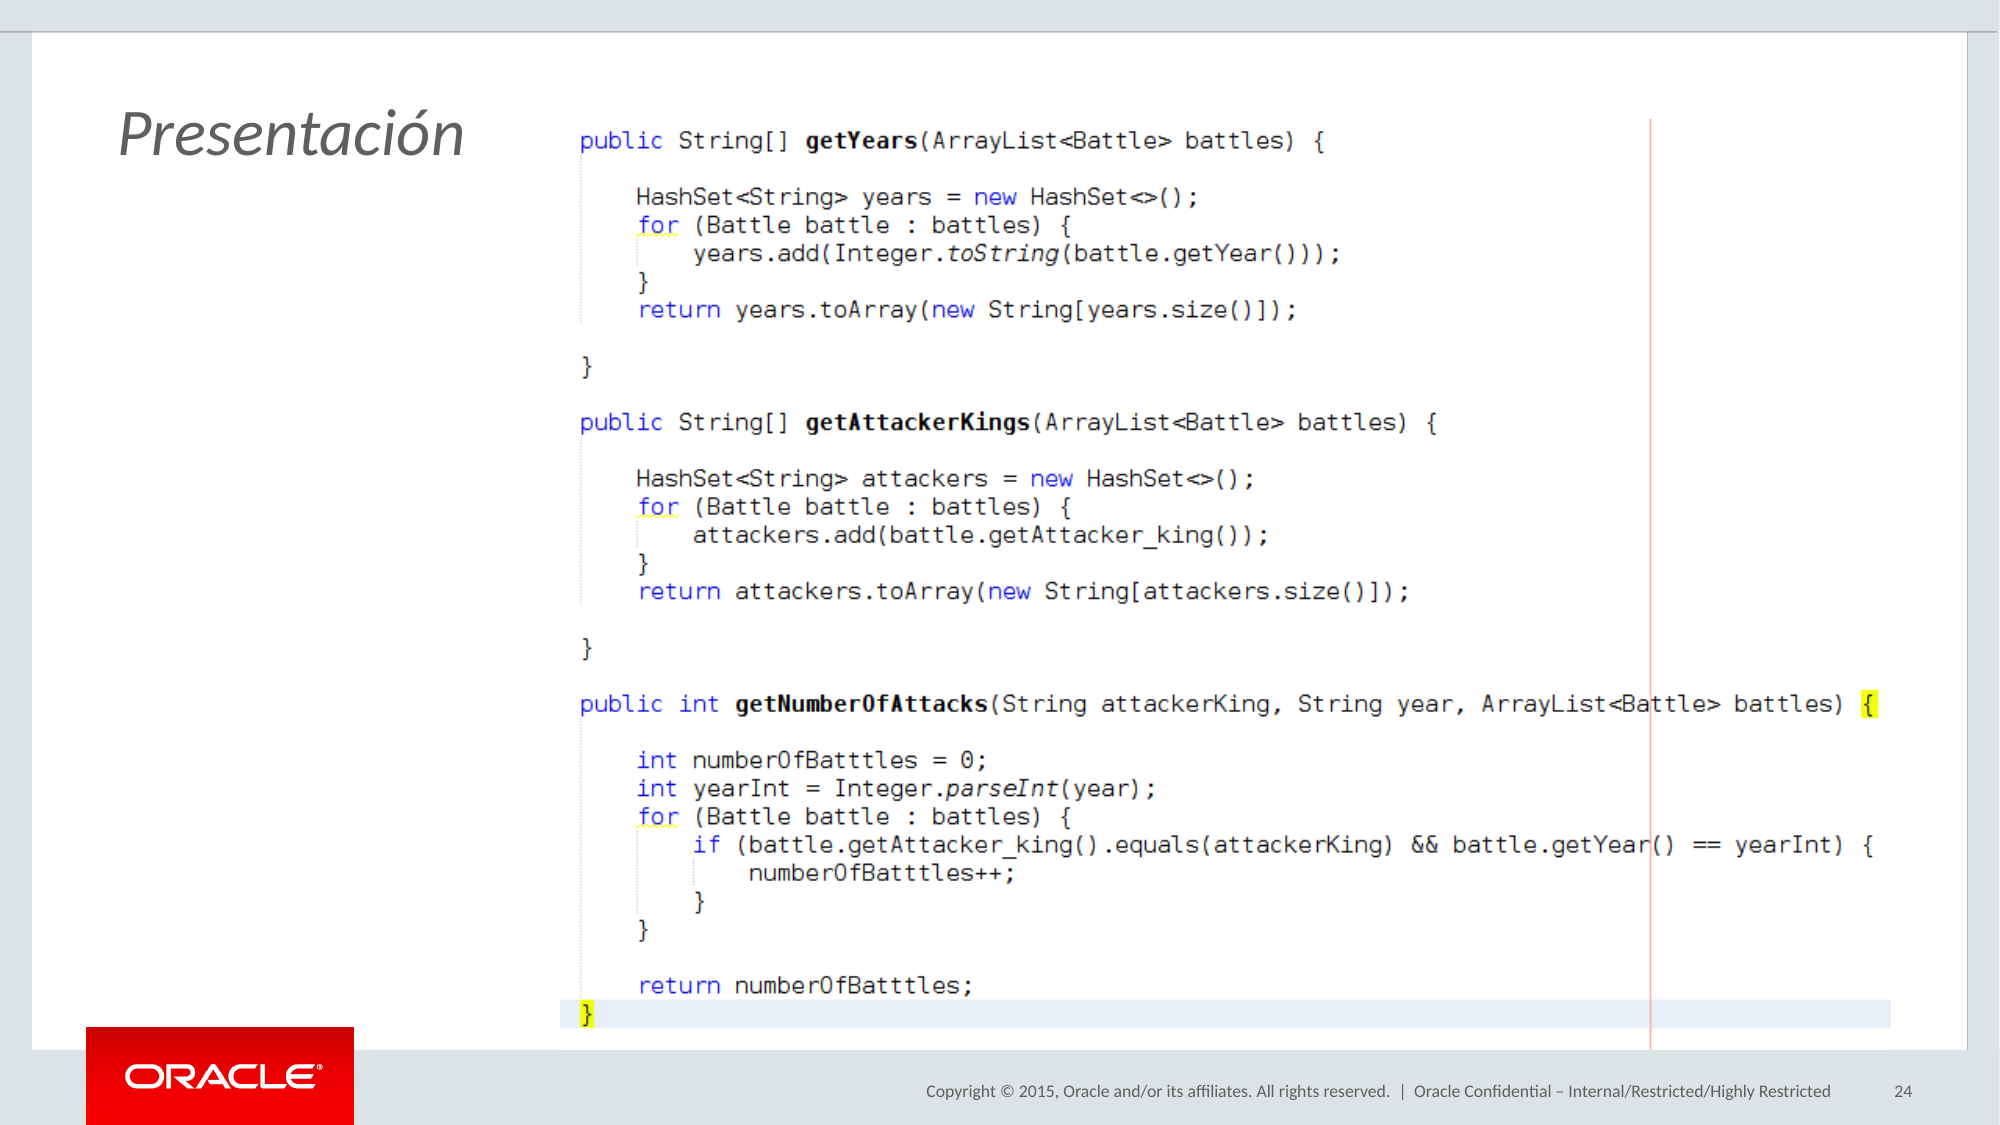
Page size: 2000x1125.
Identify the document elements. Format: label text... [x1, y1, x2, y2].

title Presentación [117, 104, 1861, 172]
slide_number <number> [1849, 1075, 1913, 1106]
picture [560, 119, 1891, 1050]
picture [86, 1027, 354, 1125]
footer Oracle Confidential – Internal/Restricted/Highly Restricted [1414, 1075, 1849, 1106]
